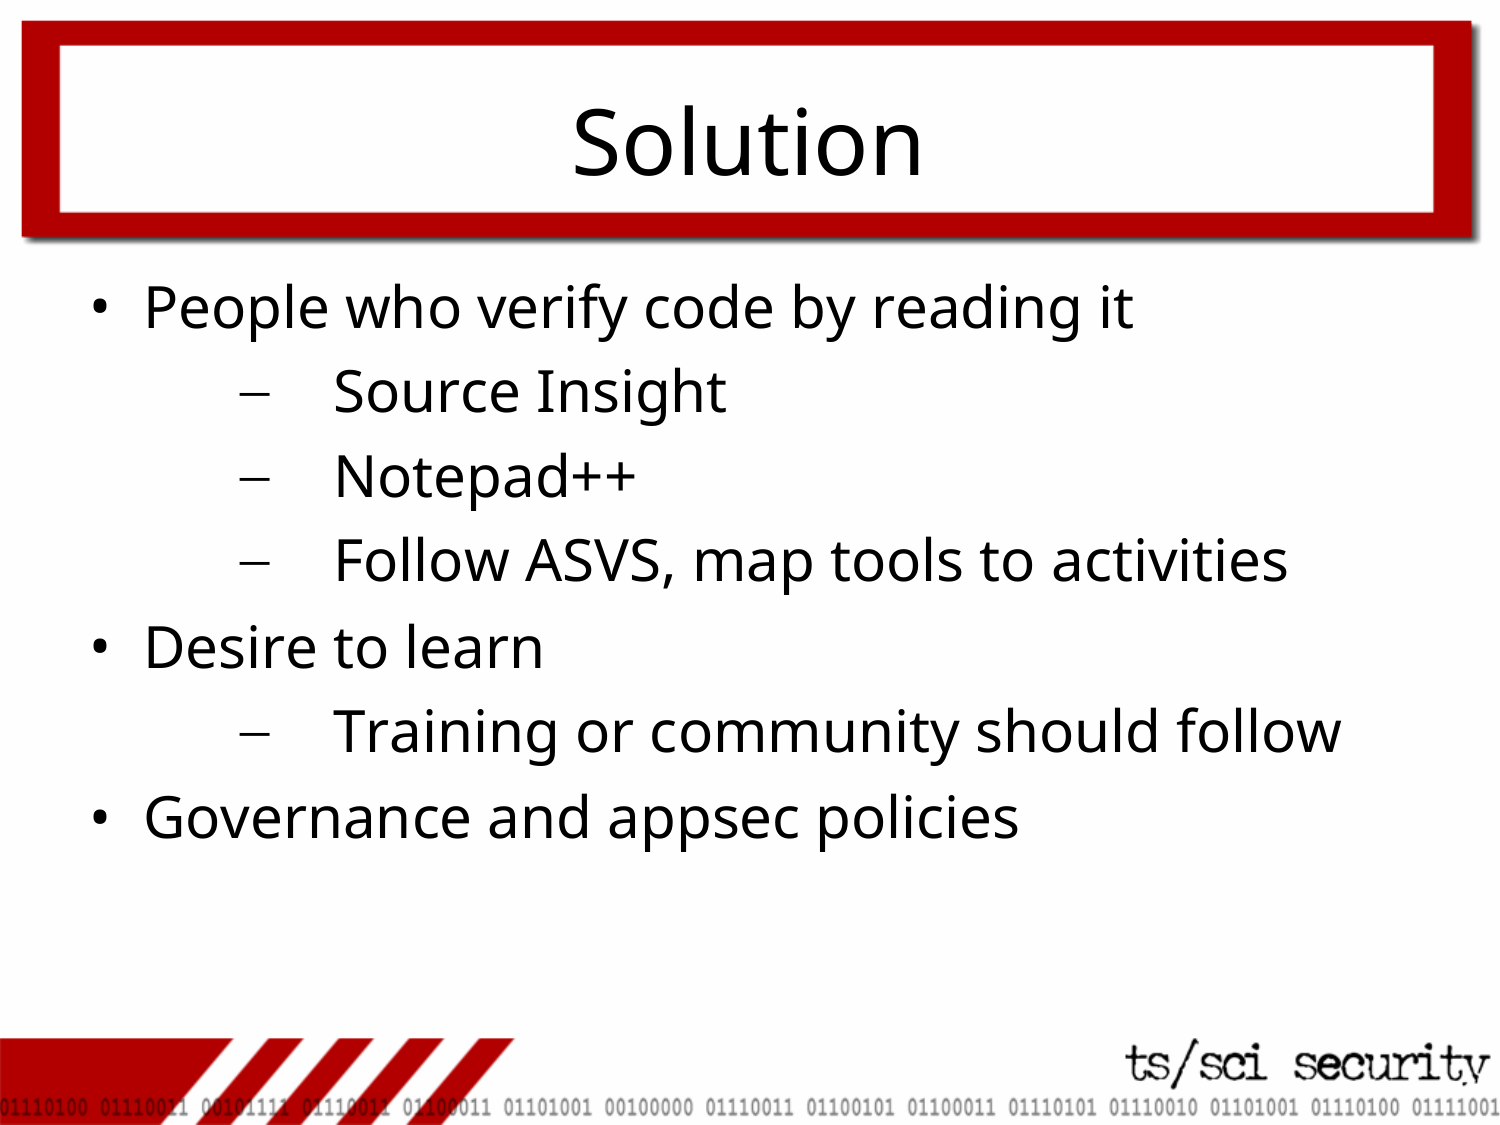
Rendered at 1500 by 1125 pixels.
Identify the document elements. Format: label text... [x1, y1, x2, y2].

title Solution [75, 21, 1423, 257]
list People who verify code by reading it Source Insight Notepad++ Follow ASVS, map tools to activities Desire to learn Training or community should follow Governance and appsec policies [75, 262, 1423, 1003]
picture [0, 0, 1500, 1125]
